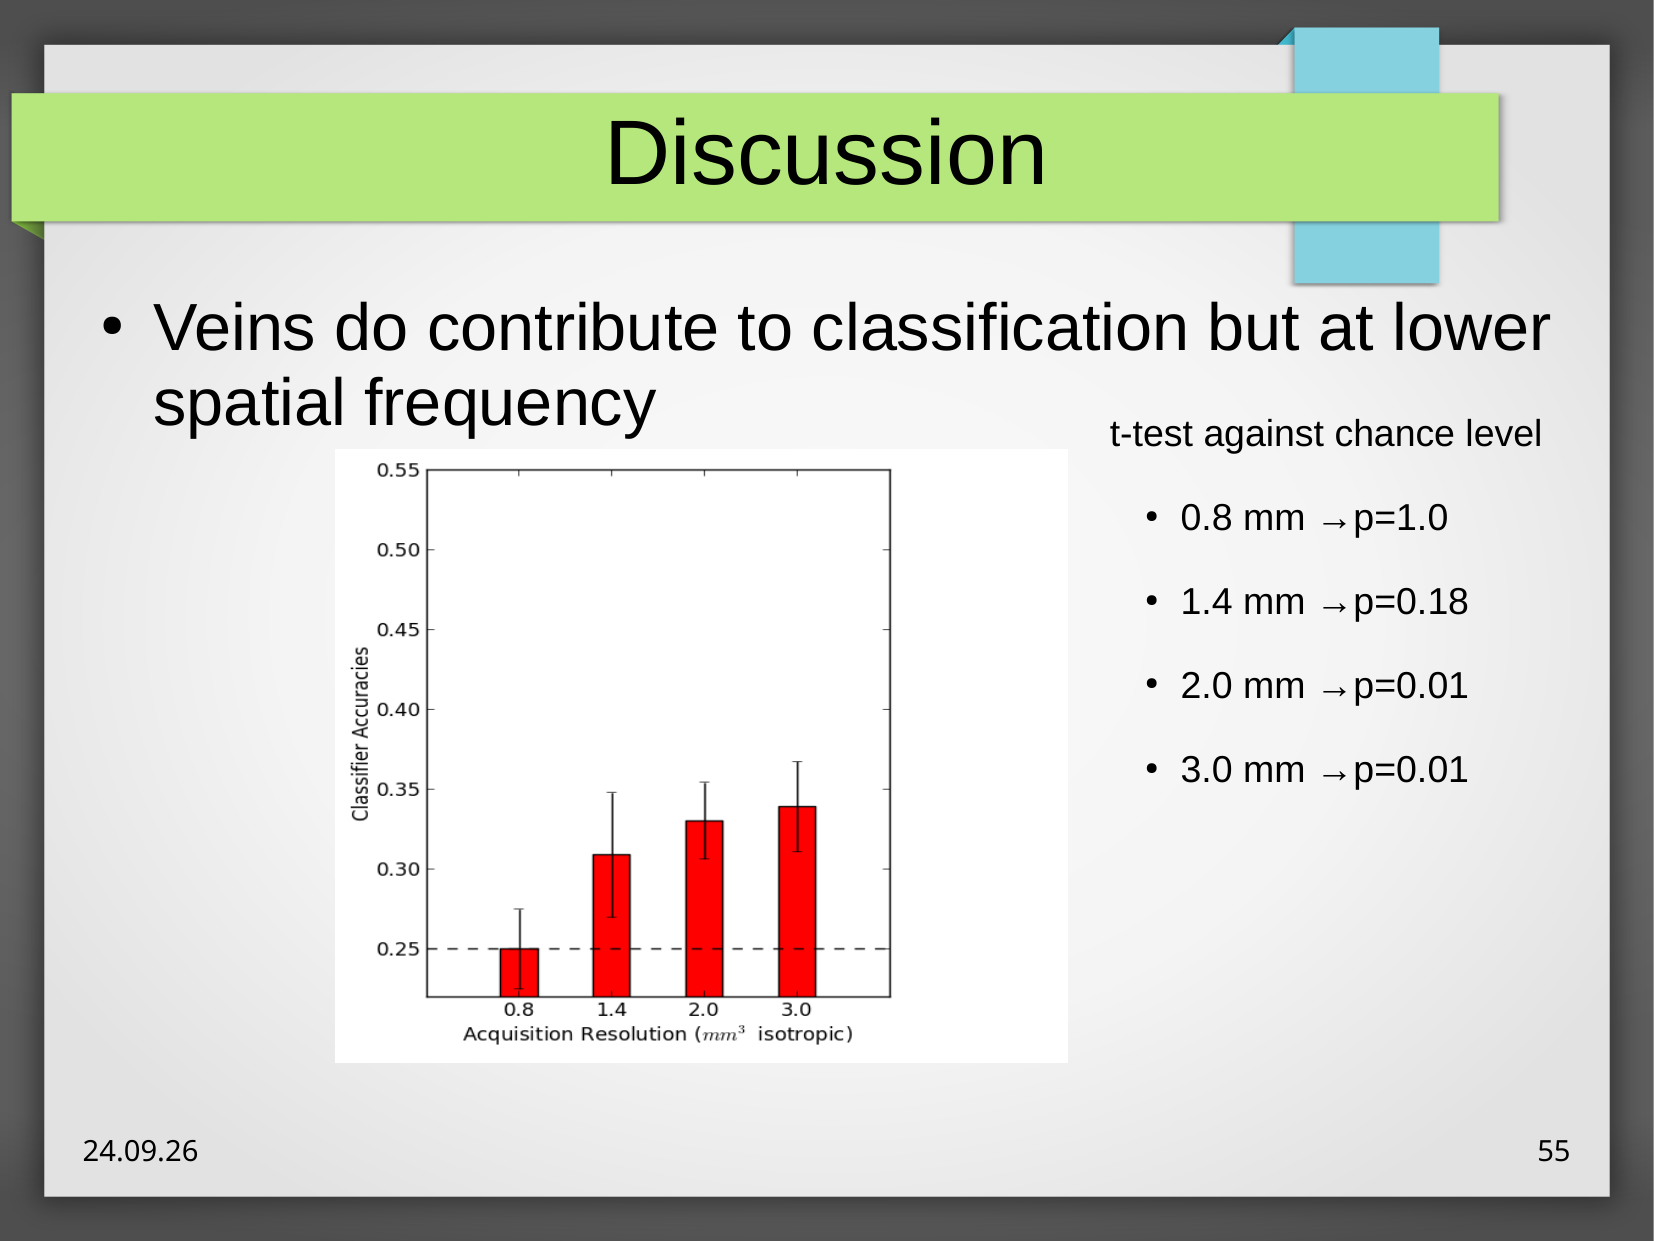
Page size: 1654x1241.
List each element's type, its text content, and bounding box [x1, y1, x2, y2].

list Veins do contribute to classification but at lower spatial frequency [82, 290, 1571, 1010]
text_box t-test against chance level 0.8 mm →p=1.0 1.4 mm →p=0.18 2.0 mm →p=0.01 3.0 mm →p=0.01 [1095, 405, 1561, 798]
title Discussion [82, 49, 1571, 257]
picture [0, 0, 1654, 1241]
